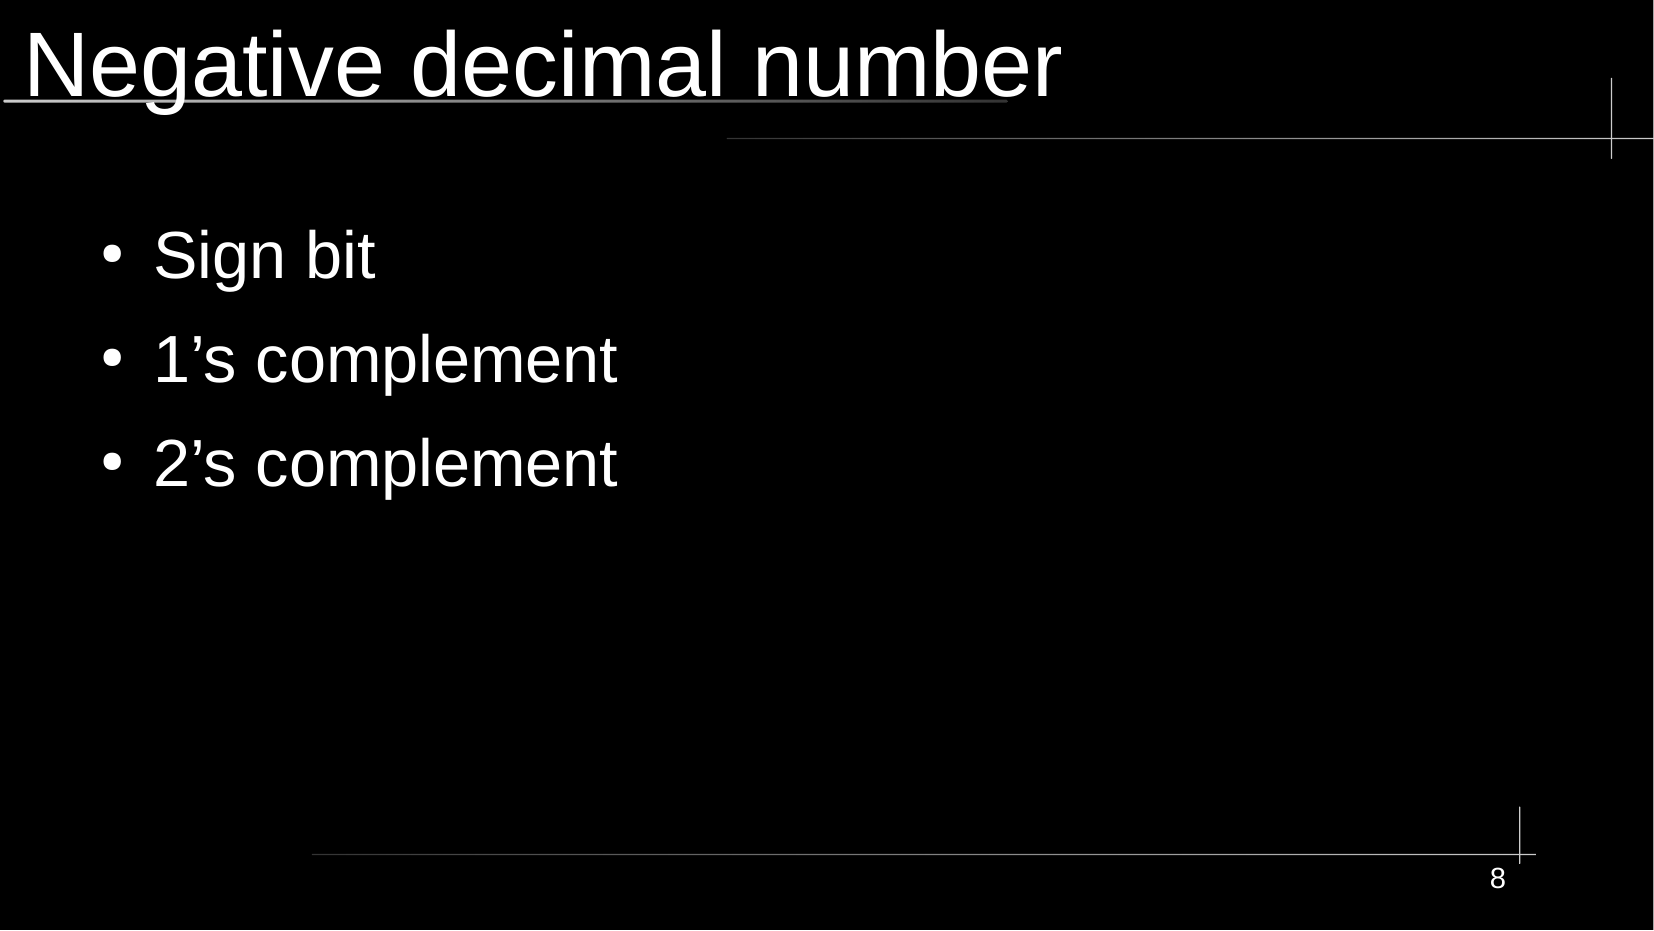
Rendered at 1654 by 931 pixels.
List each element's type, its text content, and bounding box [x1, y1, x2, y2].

title Negative decimal number [23, 11, 1589, 119]
list Sign bit 1’s complement 2’s complement [82, 217, 1571, 758]
